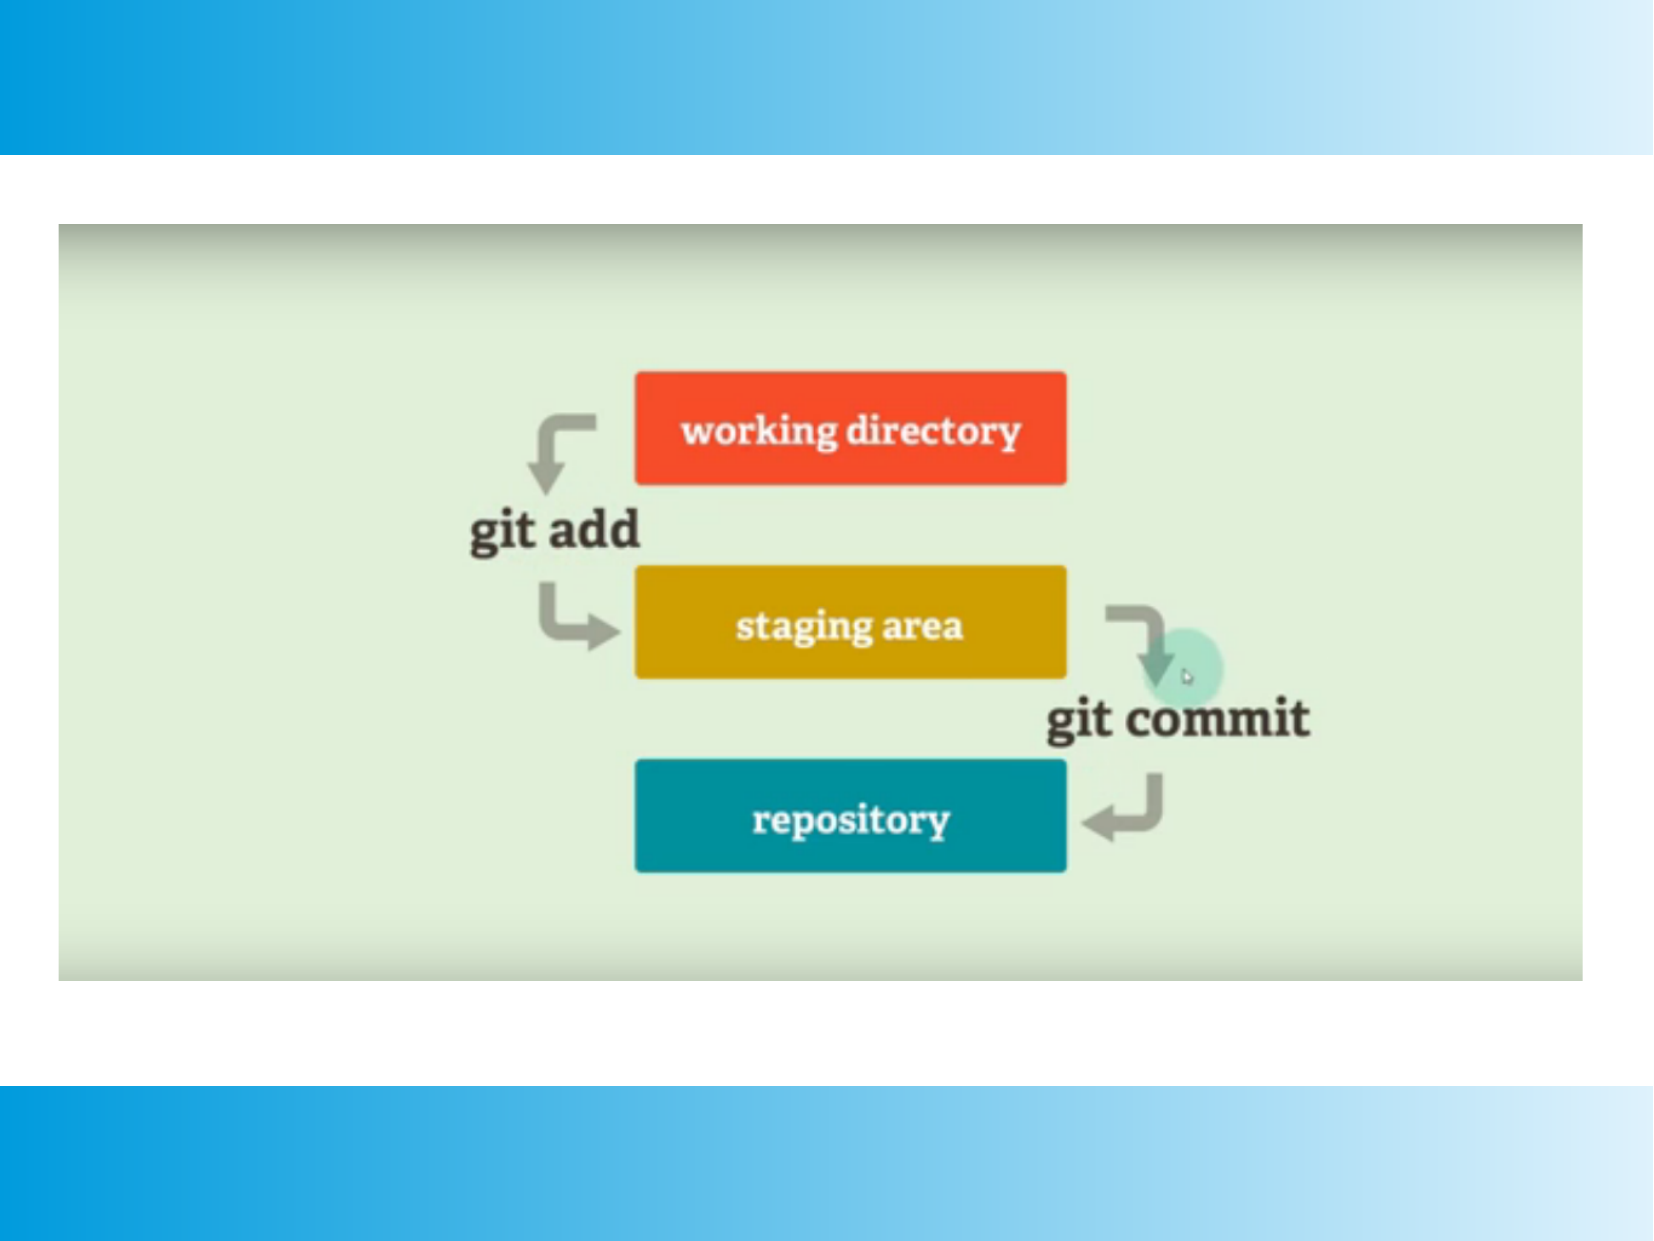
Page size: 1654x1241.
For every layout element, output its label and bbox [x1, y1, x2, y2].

picture [58, 224, 1583, 981]
